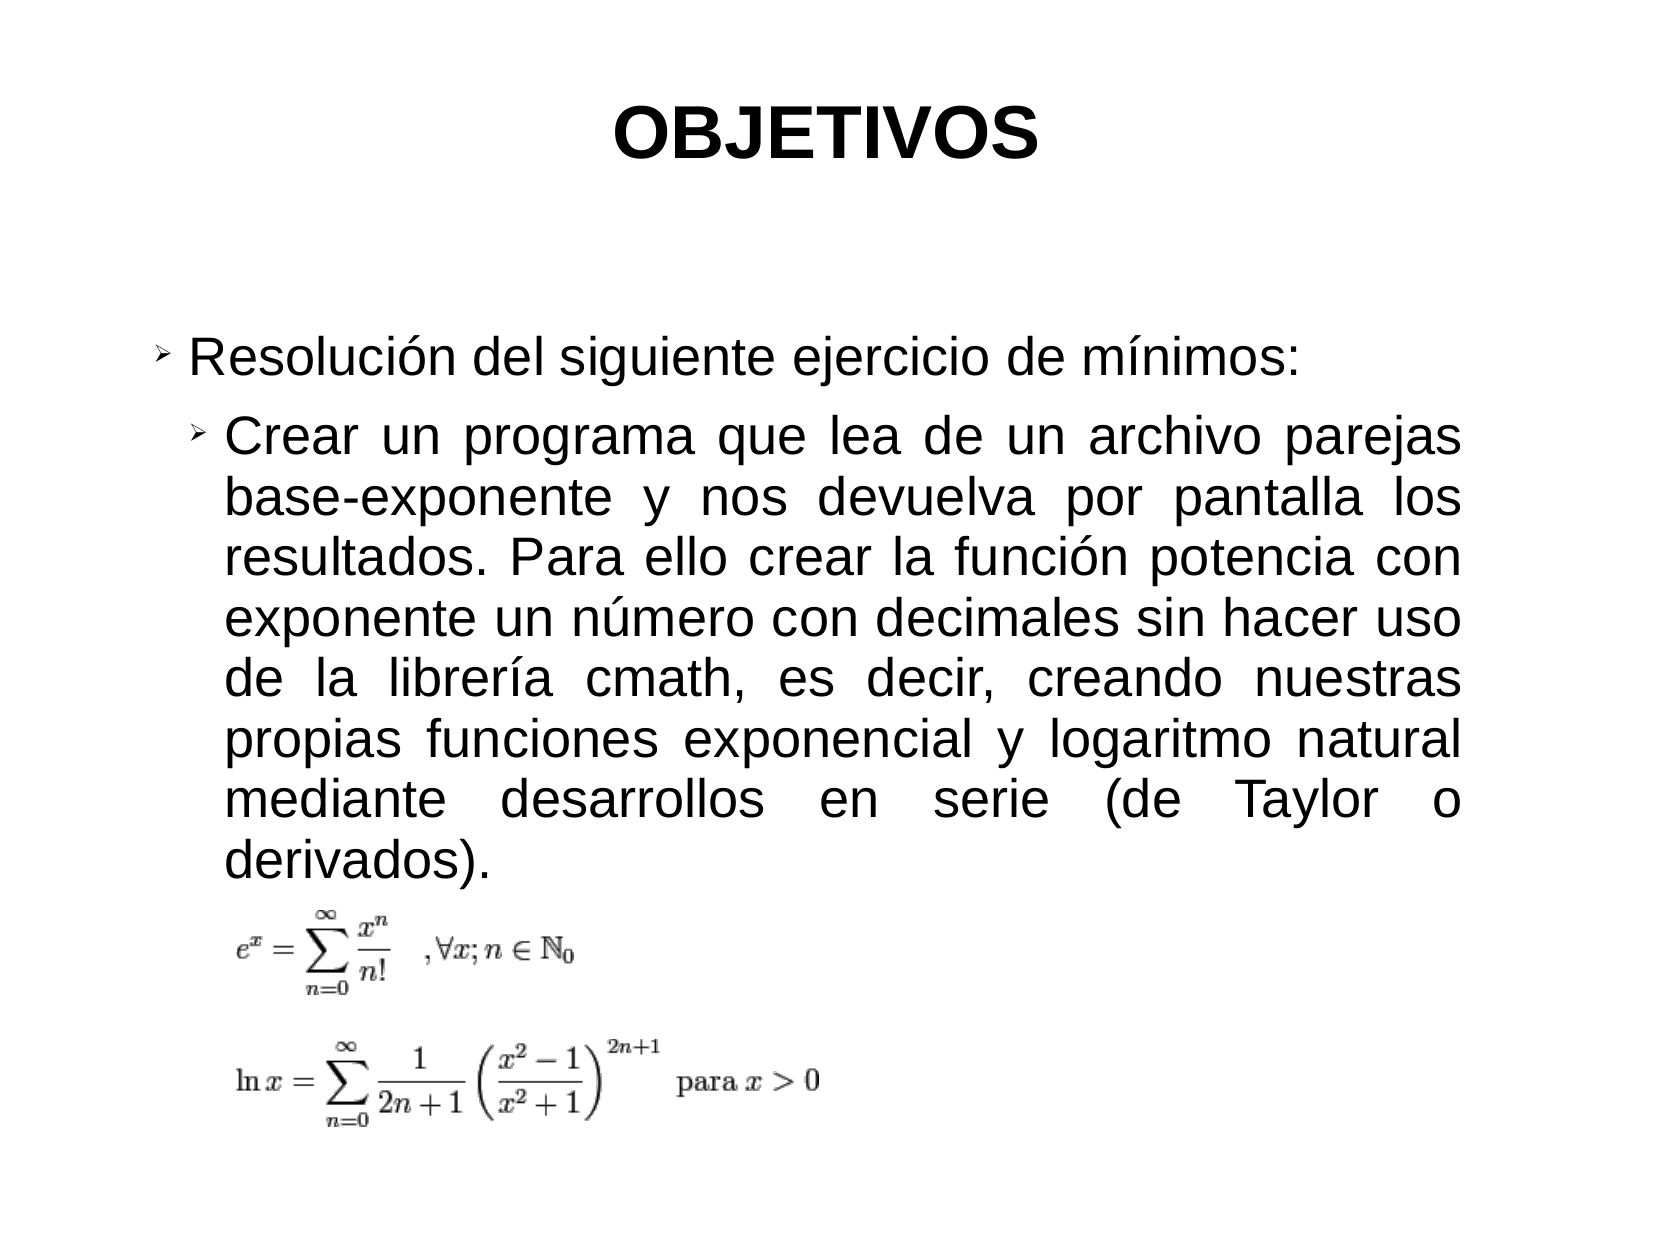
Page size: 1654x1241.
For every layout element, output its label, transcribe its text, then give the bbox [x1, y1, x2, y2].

subtitle Resolución del siguiente ejercicio de mínimos: Crear un programa que lea de un archivo parejas base-exponente y nos devuelva por pantalla los resultados. Para ello crear la función potencia con exponente un número con decimales sin hacer uso de la librería cmath, es decir, creando nuestras propias funciones exponencial y logaritmo natural mediante desarrollos en serie (de Taylor o derivados). [153, 248, 1465, 1138]
picture [236, 1039, 819, 1127]
picture [236, 910, 574, 995]
title OBJETIVOS [82, 29, 1571, 237]
